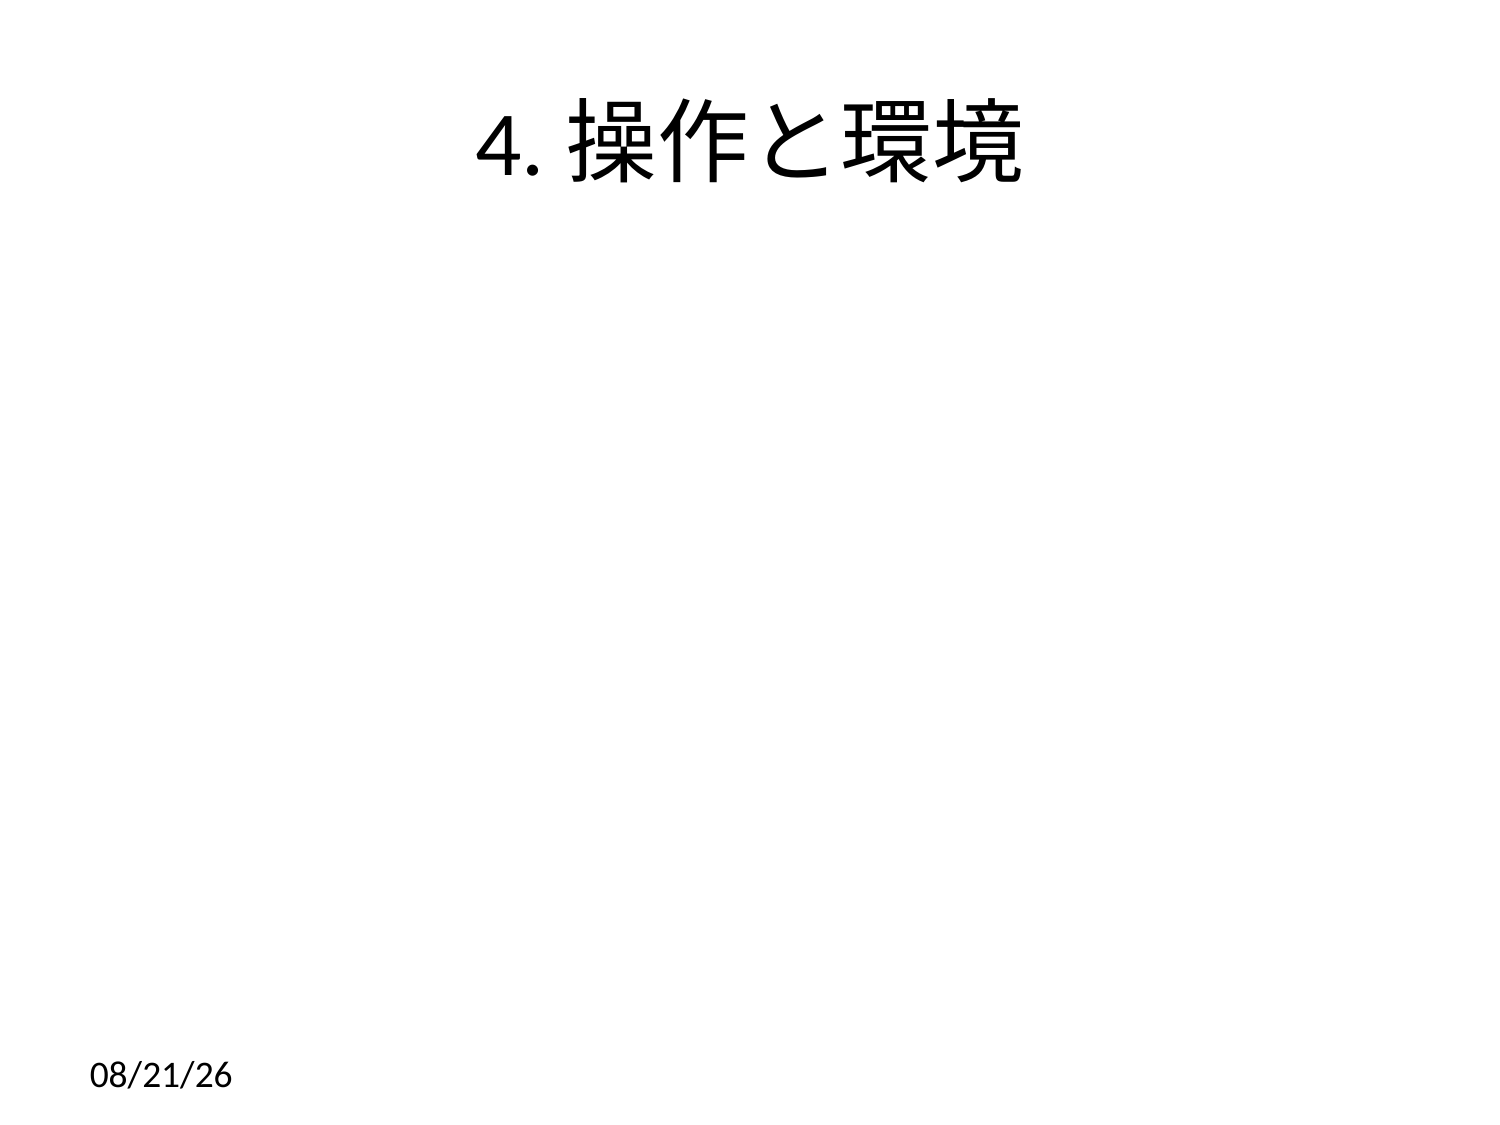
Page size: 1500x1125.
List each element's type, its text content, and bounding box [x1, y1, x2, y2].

title 4. 操作と環境 [75, 21, 1426, 257]
